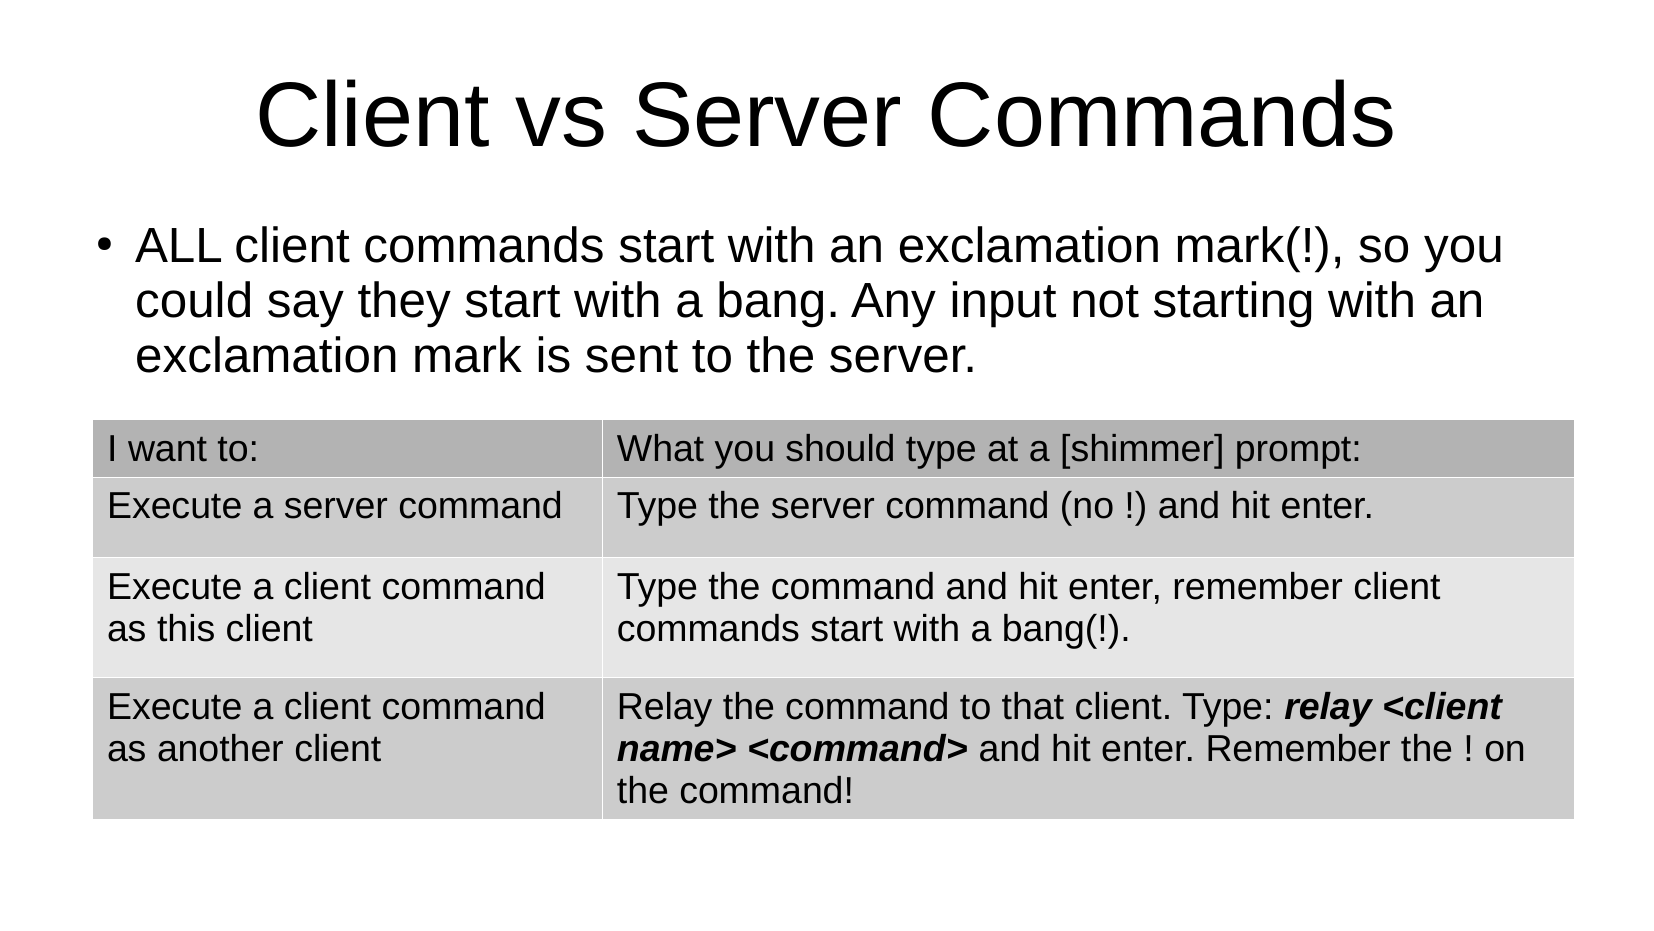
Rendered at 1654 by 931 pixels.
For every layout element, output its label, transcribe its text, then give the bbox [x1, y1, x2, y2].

table_cell Type the server command (no !) and hit enter. [603, 478, 1574, 557]
table_cell Relay the command to that client. Type: relay <client name> <command> and hit enter. Remember the ! on the command! [603, 678, 1574, 819]
table_cell Execute a server command [93, 478, 602, 557]
title Client vs Server Commands [82, 37, 1571, 193]
list ALL client commands start with an exclamation mark(!), so you could say they start with a bang. Any input not starting with an exclamation mark is sent to the server. [82, 217, 1571, 384]
table_cell Type the command and hit enter, remember client commands start with a bang(!). [603, 558, 1574, 677]
table_header What you should type at a [shimmer] prompt: [603, 420, 1574, 477]
table_header I want to: [93, 420, 602, 477]
table_cell Execute a client command as another client [93, 678, 602, 819]
table_cell Execute a client command as this client [93, 558, 602, 677]
